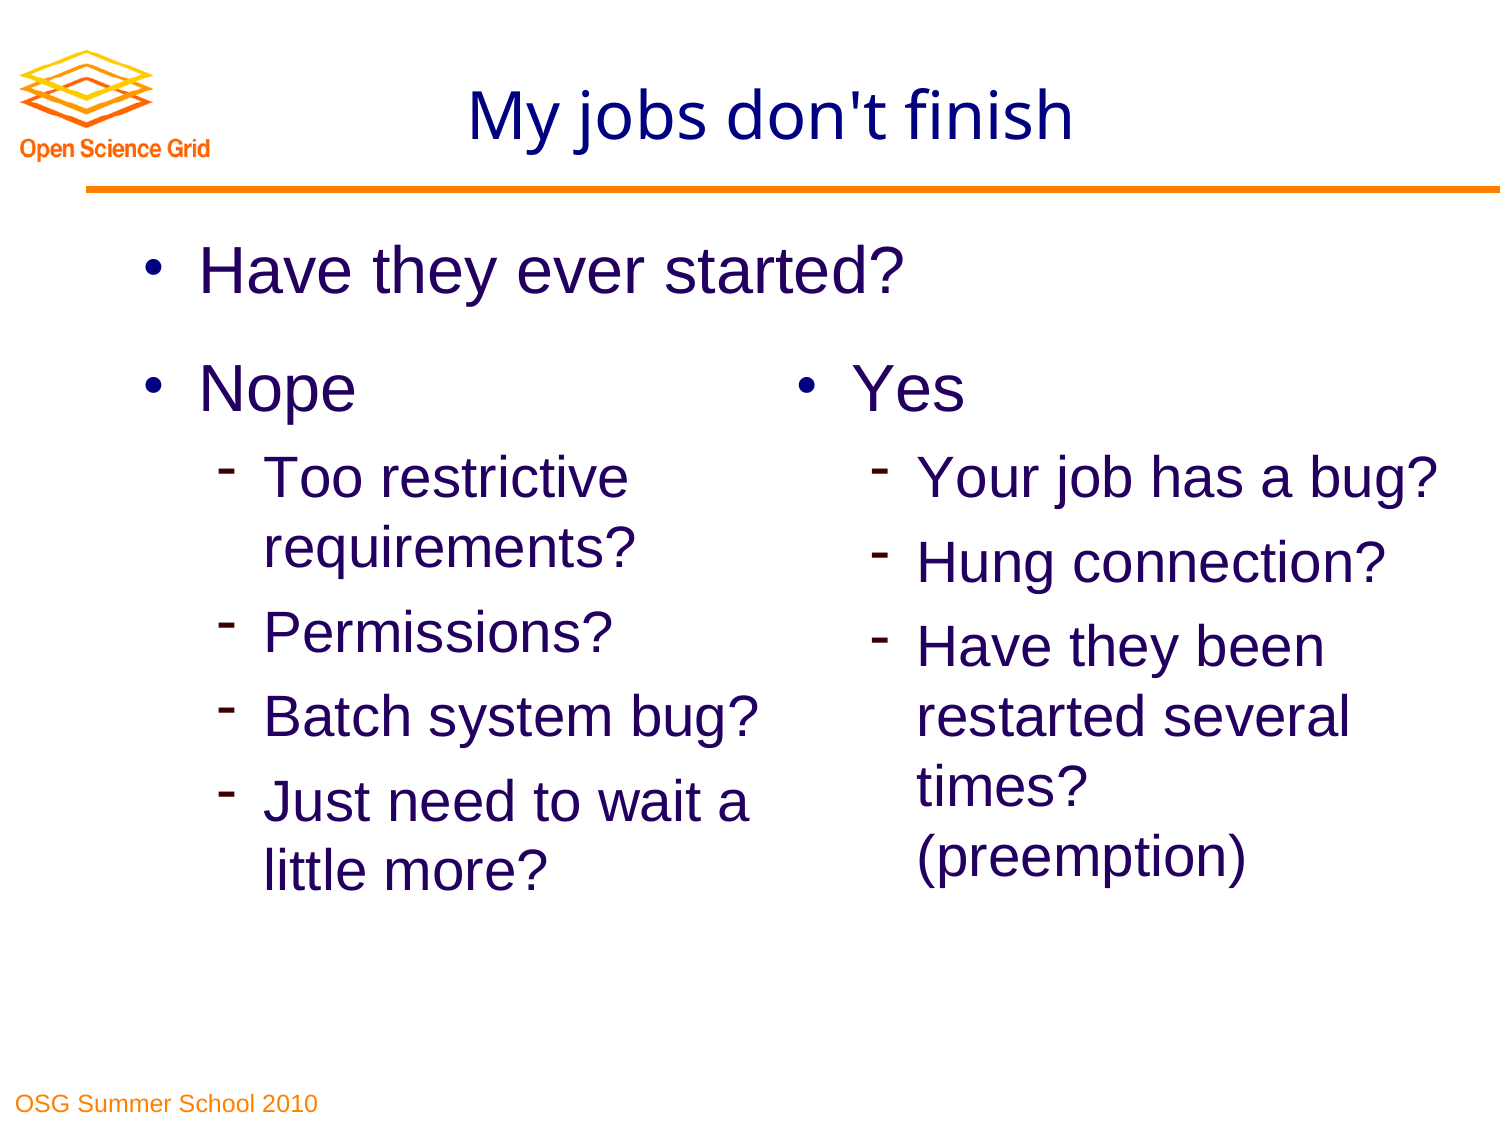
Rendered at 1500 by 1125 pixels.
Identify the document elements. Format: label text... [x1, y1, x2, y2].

list Yes Your job has a bug? Hung connection? Have they been restarted several times? (preemption) [780, 337, 1463, 962]
list Have they ever started? [127, 218, 1403, 338]
picture [0, 27, 201, 179]
title My jobs don't finish [201, 11, 1342, 215]
list Nope Too restrictive requirements? Permissions? Batch system bug? Just need to wait a little more? [127, 338, 780, 962]
